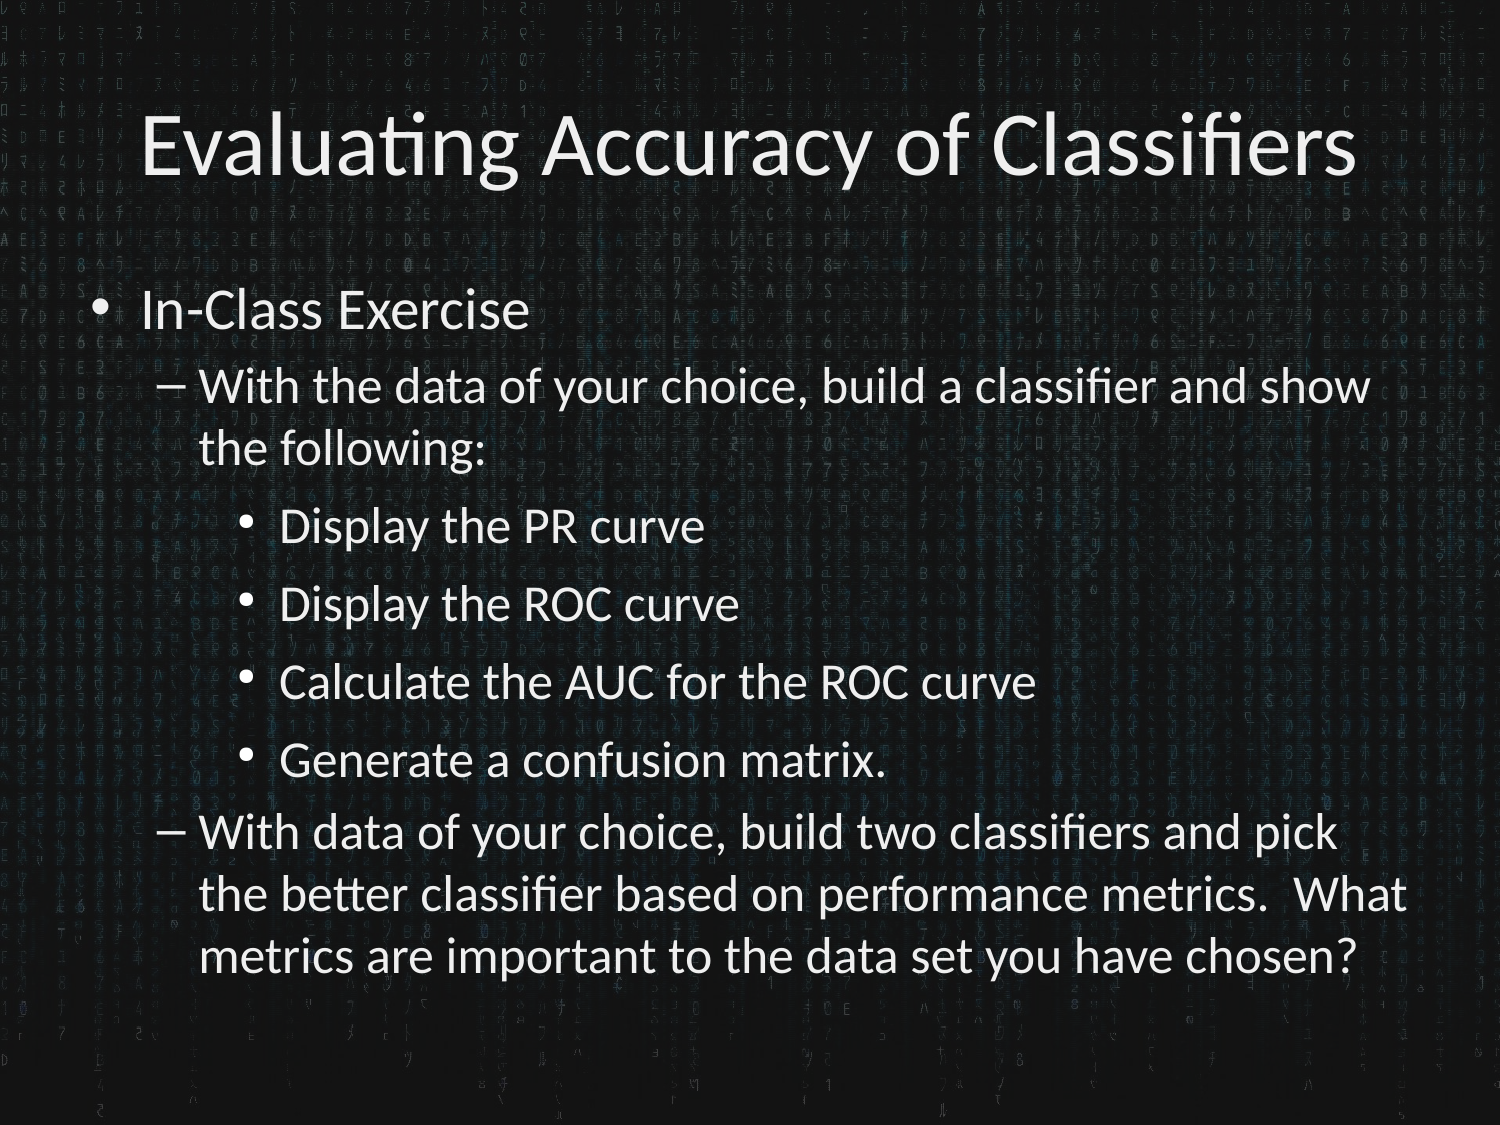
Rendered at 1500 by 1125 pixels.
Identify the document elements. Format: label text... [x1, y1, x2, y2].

text_box [0, 0, 1500, 1125]
list In-Class Exercise With the data of your choice, build a classifier and show the following: Display the PR curve Display the ROC curve Calculate the AUC for the ROC curve Generate a confusion matrix. With data of your choice, build two classifiers and pick the better classifier based on performance metrics. What metrics are important to the data set you have chosen? [75, 262, 1425, 1005]
title Evaluating Accuracy of Classifiers [75, 45, 1425, 233]
